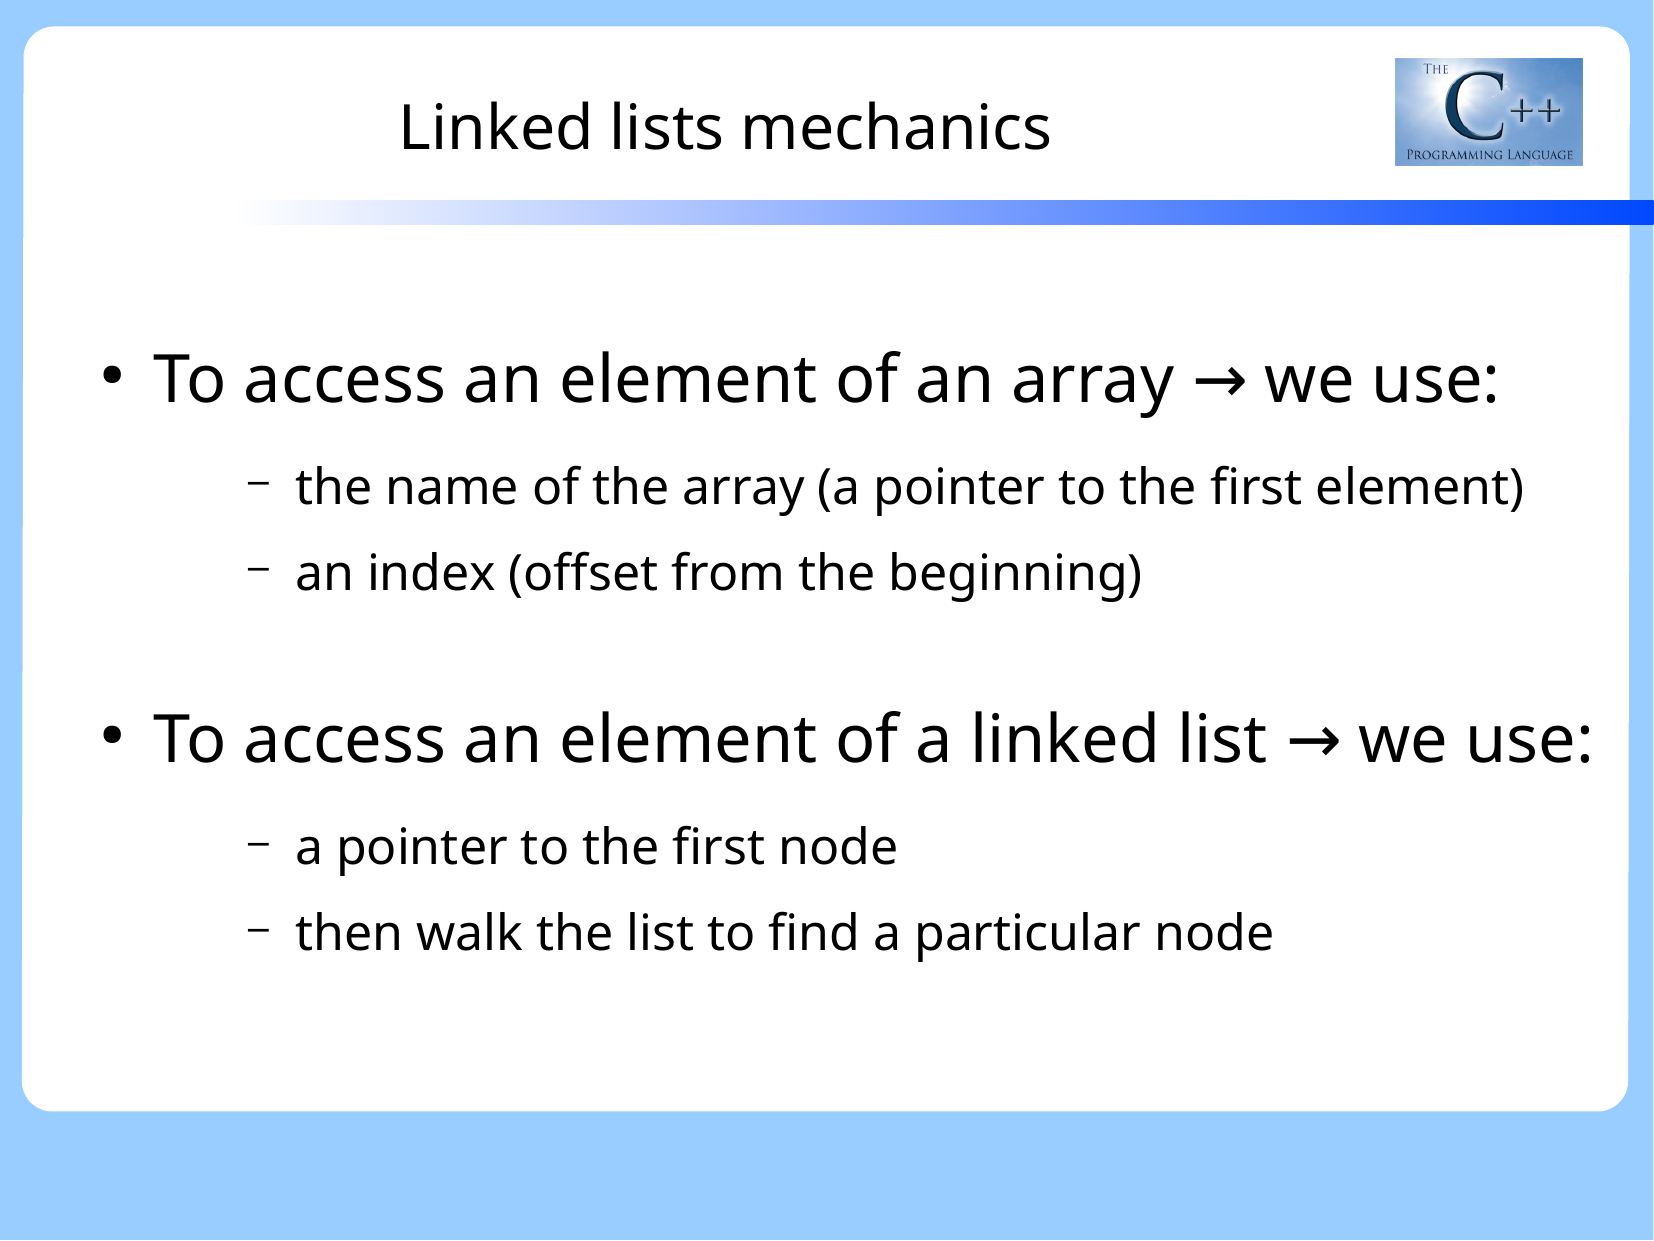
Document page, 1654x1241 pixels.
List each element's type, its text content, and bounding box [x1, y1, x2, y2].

picture [1395, 58, 1583, 166]
title Linked lists mechanics [82, 49, 1371, 201]
list To access an element of an array → we use: the name of the array (a pointer to the first element) an index (offset from the beginning) To access an element of a linked list → we use: a pointer to the first node then walk the list to find a particular node [82, 330, 1607, 1087]
